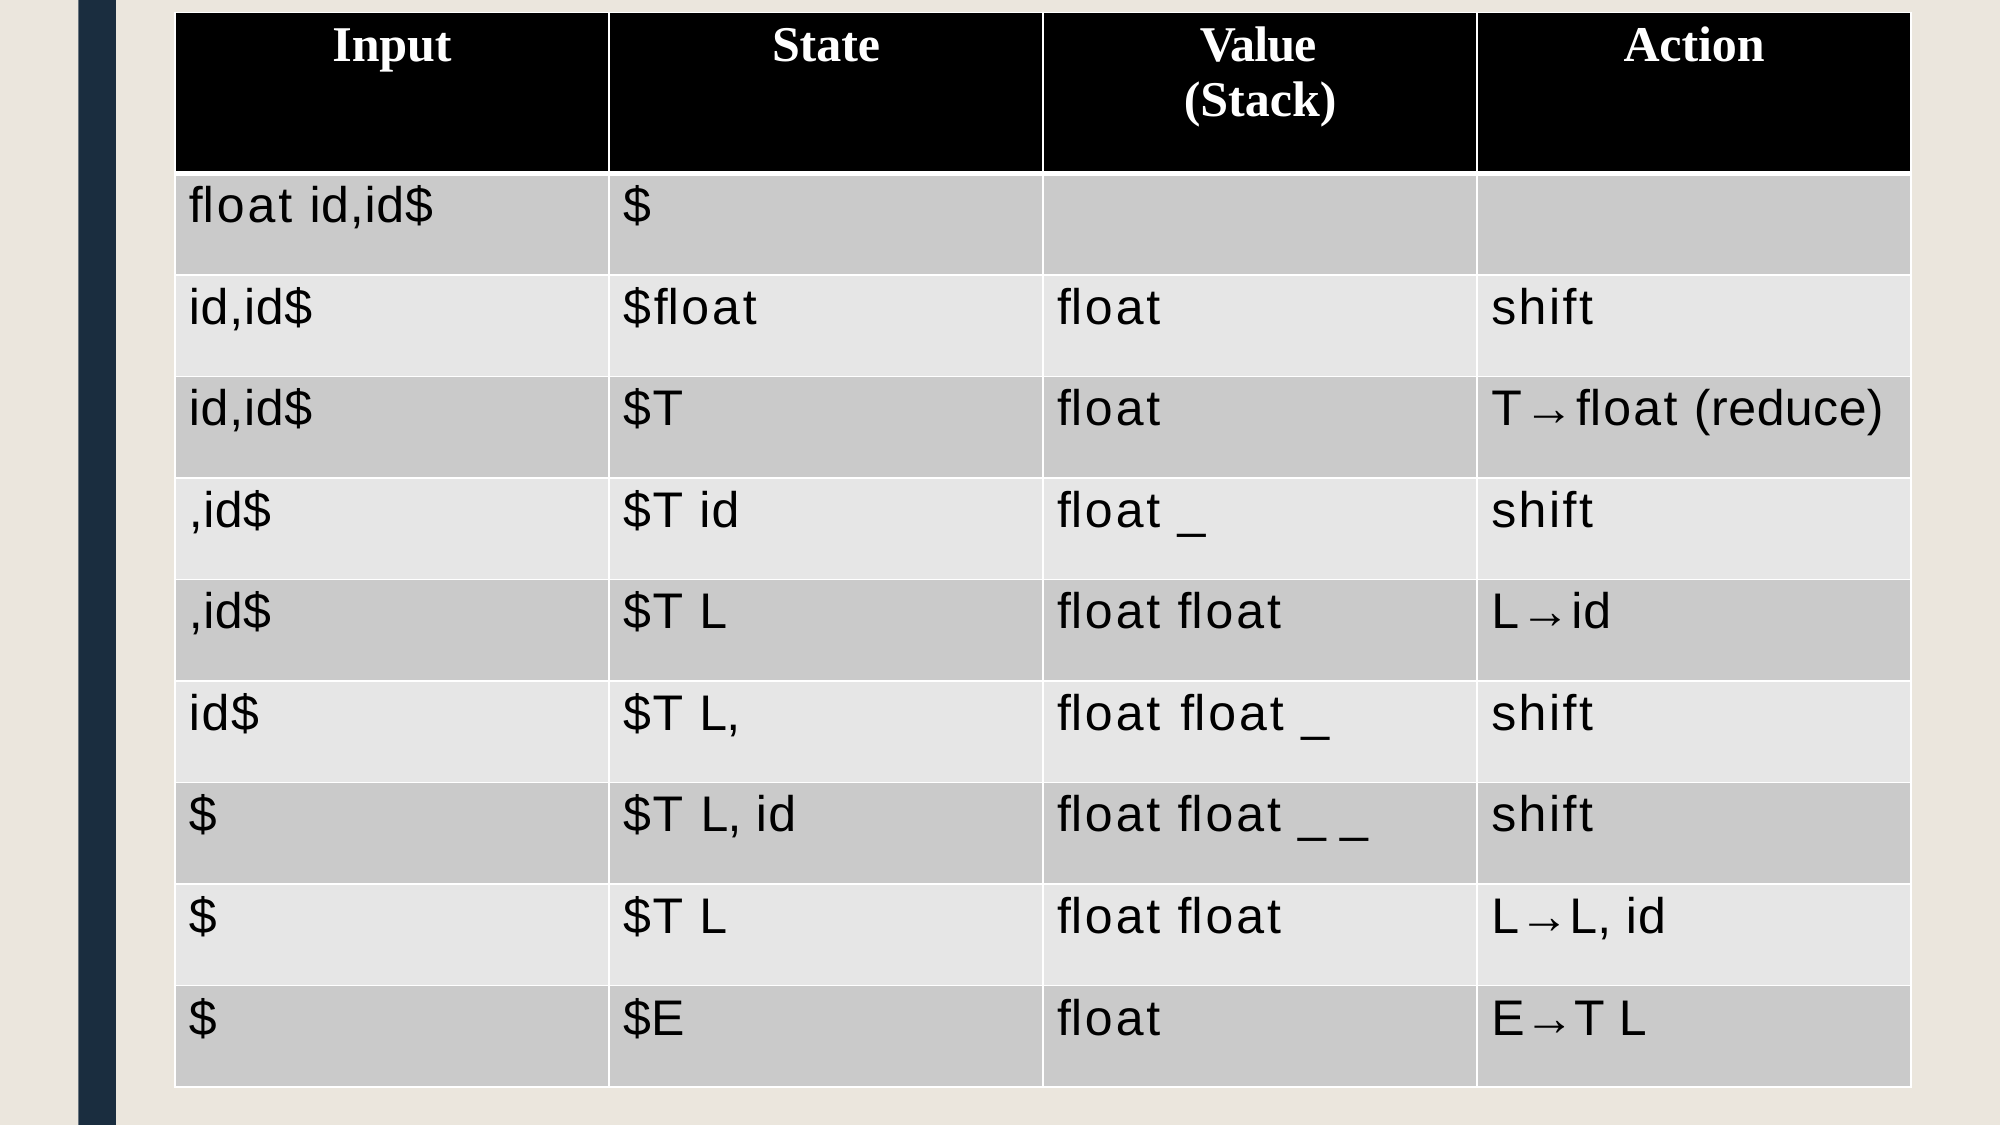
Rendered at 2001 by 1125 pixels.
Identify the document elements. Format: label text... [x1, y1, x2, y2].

table_cell ﬂoat id,id$ [176, 176, 608, 274]
table_cell L→L, id [1478, 885, 1910, 985]
table_cell shift [1478, 783, 1910, 883]
table_cell $E [610, 986, 1042, 1086]
table_cell $T L [610, 885, 1042, 985]
table_cell $ [176, 885, 608, 985]
table_cell ﬂoat [1044, 986, 1476, 1086]
table_cell ﬂoat ﬂoat [1044, 885, 1476, 985]
table_cell ,id$ [176, 479, 608, 579]
table_cell $T [610, 377, 1042, 477]
table_cell id,id$ [176, 377, 608, 477]
table_cell $ [176, 783, 608, 883]
table_header Input [176, 13, 608, 171]
table_cell [1044, 176, 1476, 274]
table_header State [610, 13, 1042, 171]
table_cell ﬂoat [1044, 377, 1476, 477]
table_cell ﬂoat ﬂoat _ _ [1044, 783, 1476, 883]
table_cell id$ [176, 682, 608, 782]
table_cell $ [610, 176, 1042, 274]
table_cell ﬂoat ﬂoat _ [1044, 682, 1476, 782]
table_cell $ [176, 986, 608, 1086]
table_cell ﬂoat ﬂoat [1044, 580, 1476, 680]
table_cell ﬂoat _ [1044, 479, 1476, 579]
table_cell $T L, [610, 682, 1042, 782]
table_cell ,id$ [176, 580, 608, 680]
table_cell id,id$ [176, 276, 608, 376]
table_cell T→ﬂoat (reduce) [1478, 377, 1910, 477]
table_cell $T L [610, 580, 1042, 680]
table_cell $T id [610, 479, 1042, 579]
table_cell $T L, id [610, 783, 1042, 883]
table_cell [1478, 176, 1910, 274]
table_cell shift [1478, 479, 1910, 579]
table_cell ﬂoat [1044, 276, 1476, 376]
table_header Action [1478, 13, 1910, 171]
table_header Value (Stack) [1044, 13, 1476, 171]
table_cell L→id [1478, 580, 1910, 680]
table_cell E→T L [1478, 986, 1910, 1086]
table_cell shift [1478, 276, 1910, 376]
table_cell $ﬂoat [610, 276, 1042, 376]
table_cell shift [1478, 682, 1910, 782]
